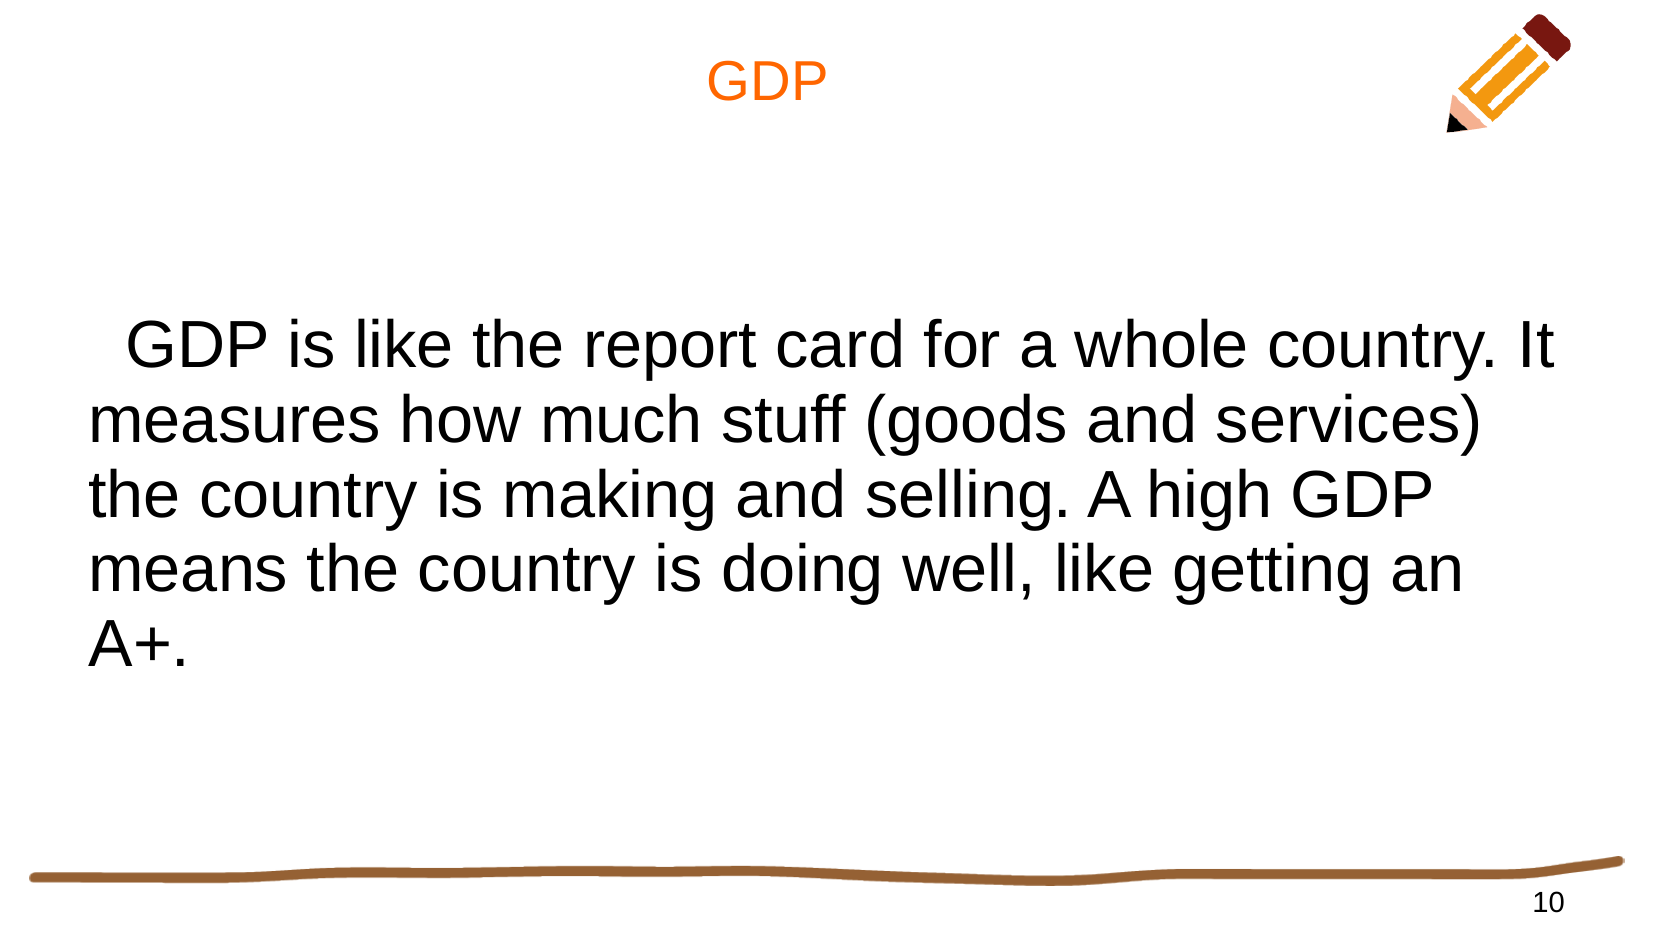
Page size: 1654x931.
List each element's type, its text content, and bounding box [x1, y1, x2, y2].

picture [29, 856, 1625, 886]
subtitle GDP is like the report card for a whole country. It measures how much stuff (goods and services) the country is making and selling. A high GDP means the country is doing well, like getting an A+. [88, 206, 1565, 857]
title GDP [88, 29, 1447, 133]
picture [1446, 14, 1571, 133]
